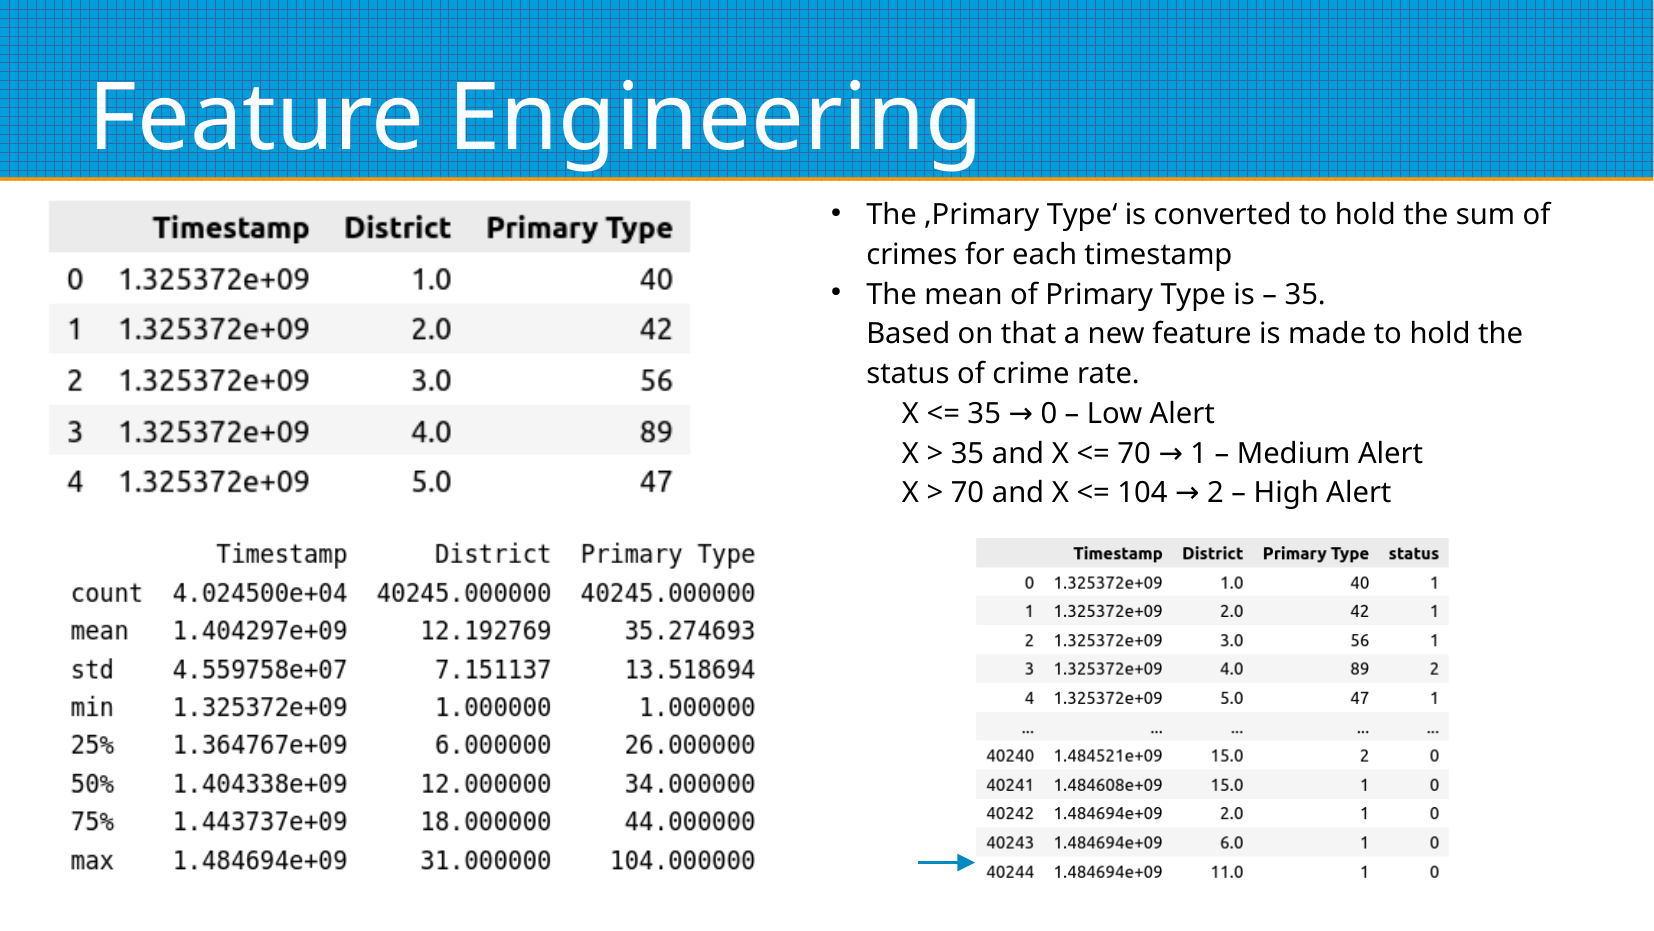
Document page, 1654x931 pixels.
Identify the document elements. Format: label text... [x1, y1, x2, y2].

text_box The ‚Primary Type‘ is converted to hold the sum of crimes for each timestamp The mean of Primary Type is – 35. Based on that a new feature is made to hold the status of crime rate. X <= 35 → 0 – Low Alert X > 35 and X <= 70 → 1 – Medium Alert X > 70 and X <= 104 → 2 – High Alert [825, 167, 1613, 538]
picture [37, 187, 788, 897]
title Feature Engineering [88, 14, 1565, 178]
picture [957, 527, 1483, 894]
